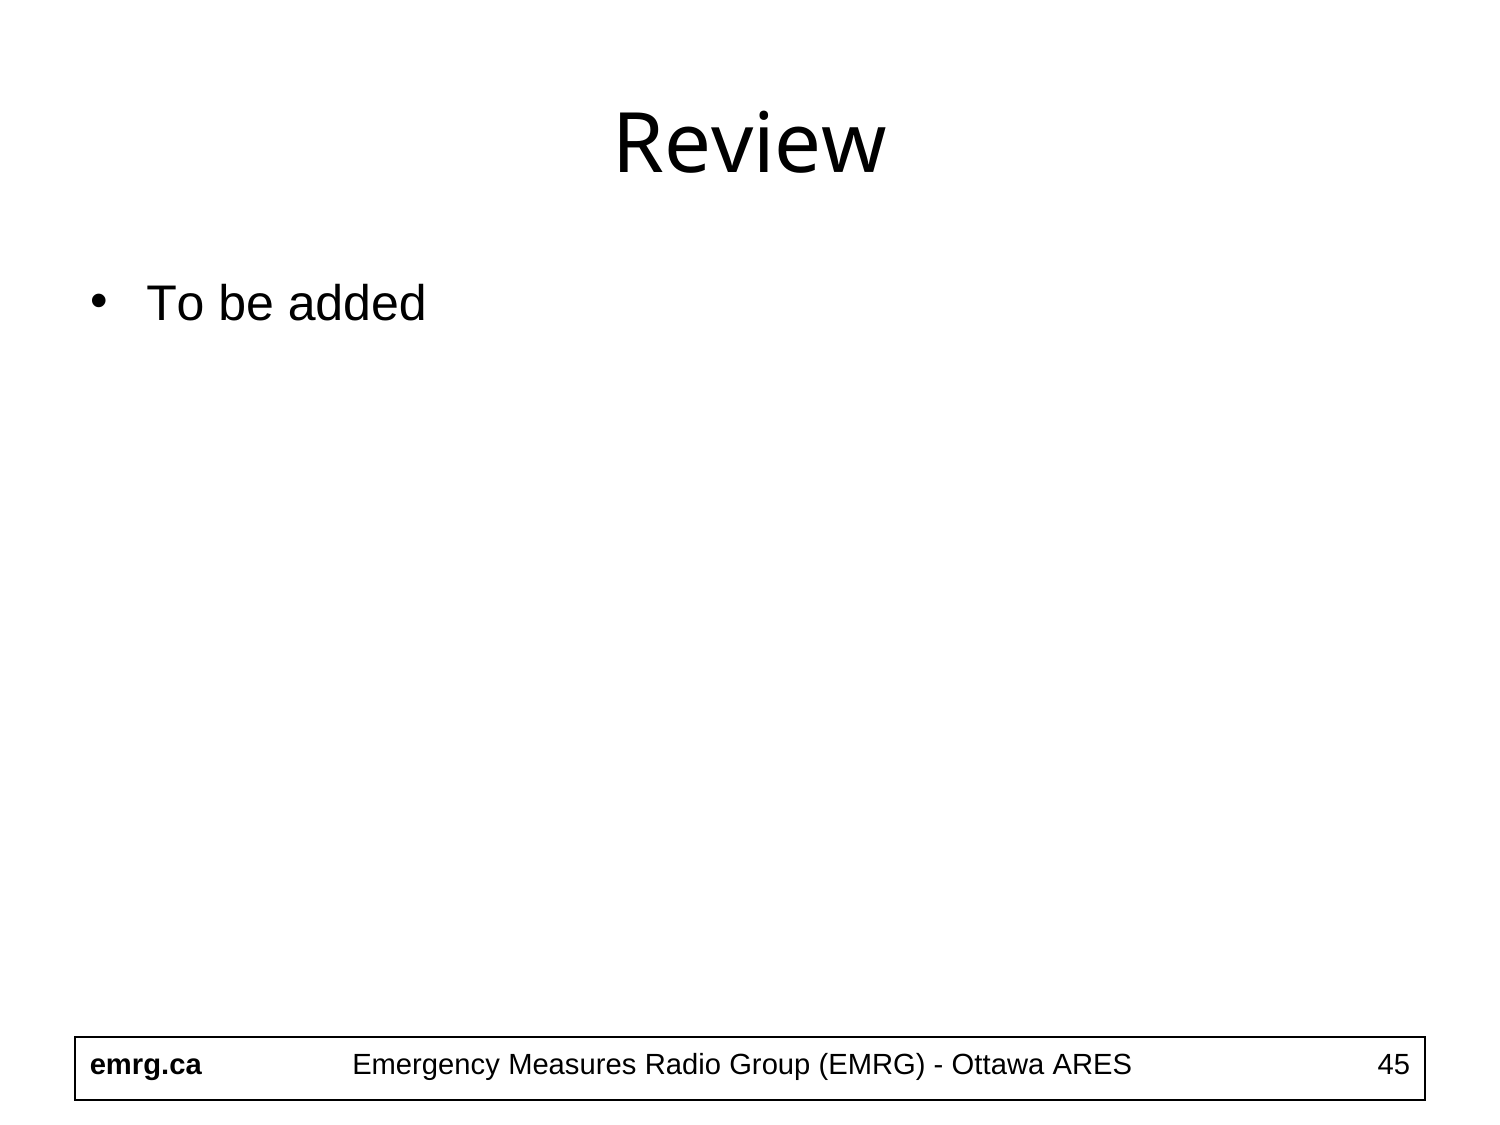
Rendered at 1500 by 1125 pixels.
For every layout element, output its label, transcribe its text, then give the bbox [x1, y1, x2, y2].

title Review [75, 45, 1426, 233]
text_box <number> [1246, 1037, 1426, 1103]
text_box Emergency Measures Radio Group (EMRG) - Ottawa ARES [247, 1037, 1238, 1103]
list To be added [75, 262, 1426, 1005]
